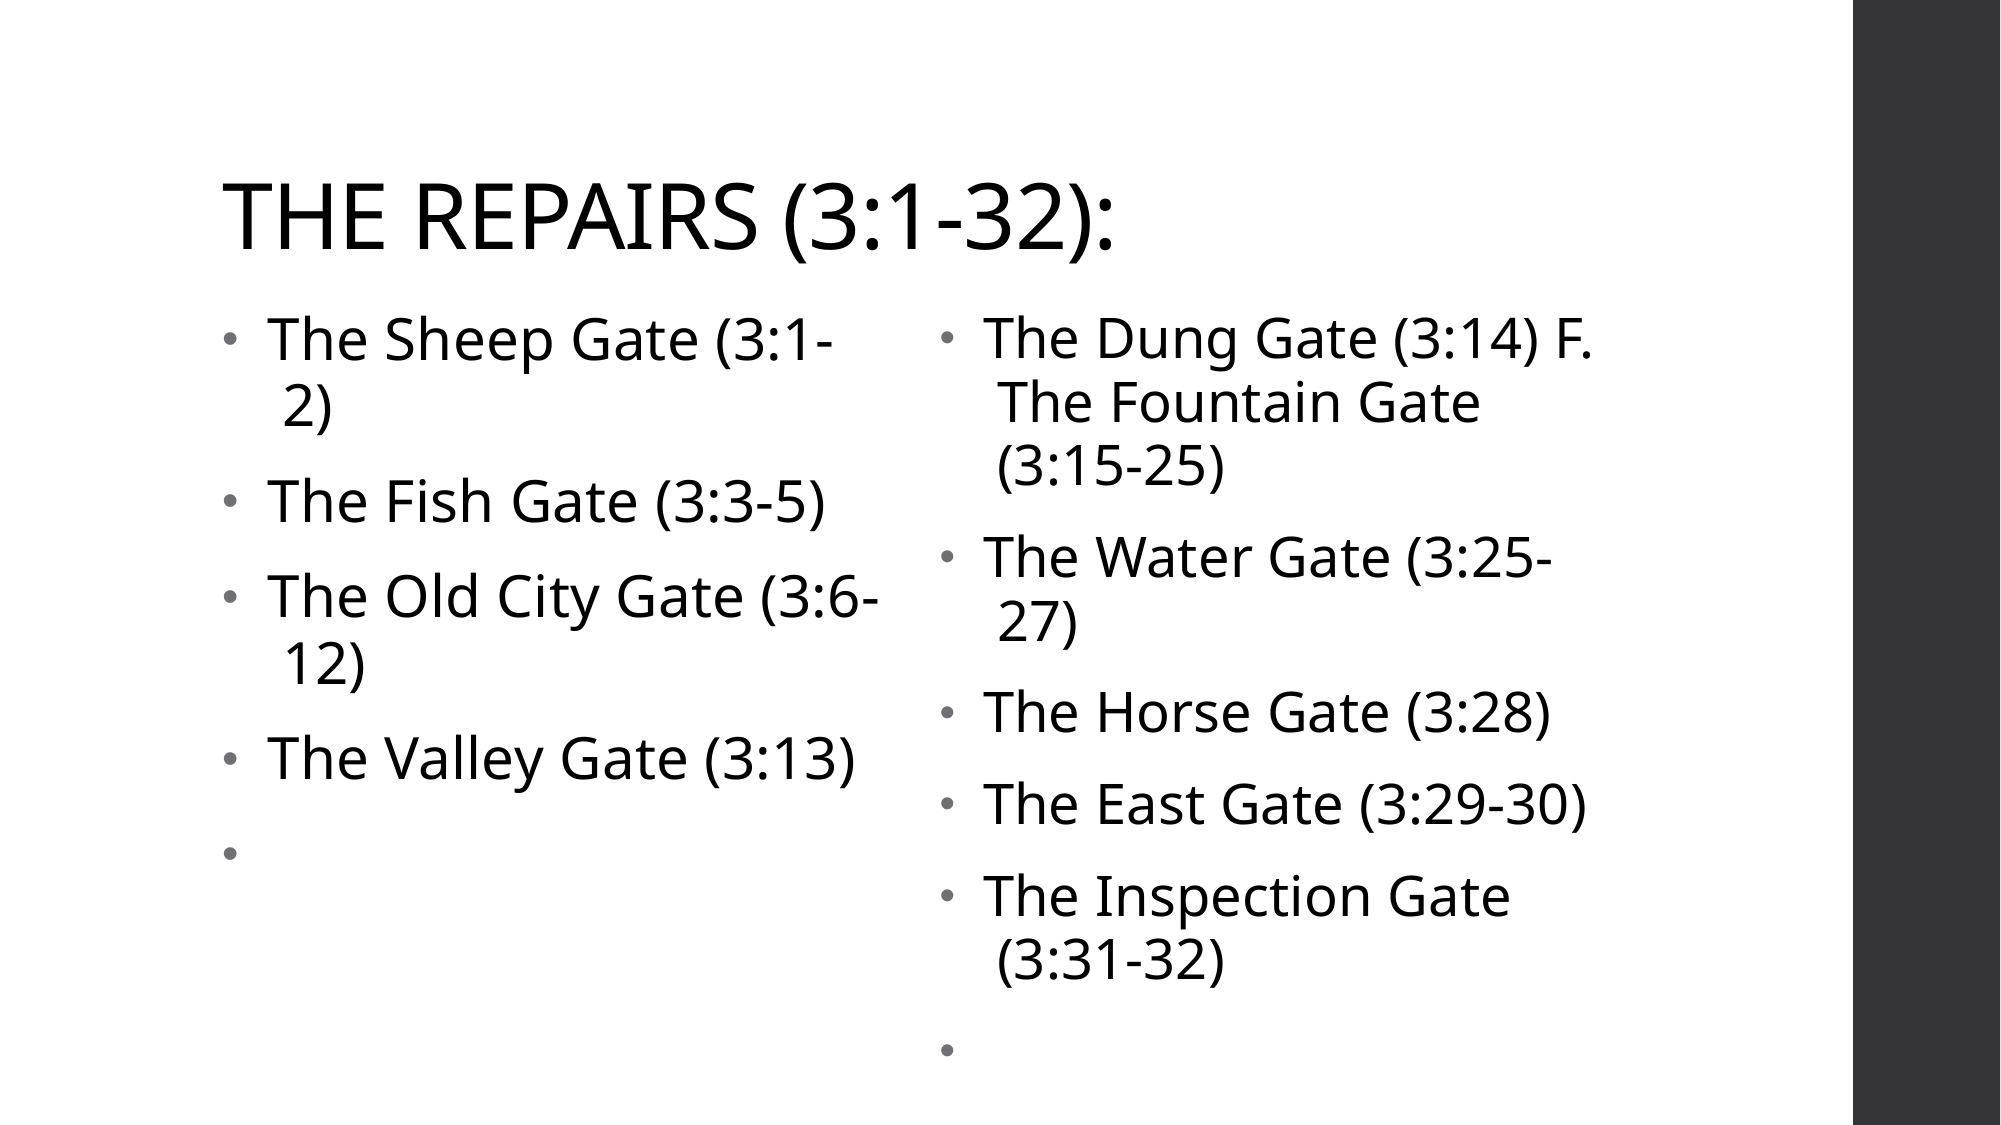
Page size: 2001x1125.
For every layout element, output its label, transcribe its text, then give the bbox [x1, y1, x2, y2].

list The Sheep Gate (3:1-2) The Fish Gate (3:3-5) The Old City Gate (3:6-12) The Valley Gate (3:13) [207, 299, 900, 1014]
list The Dung Gate (3:14) F. The Fountain Gate (3:15-25) The Water Gate (3:25-27) The Horse Gate (3:28) The East Gate (3:29-30) The Inspection Gate (3:31-32) [924, 299, 1617, 1014]
title THE REPAIRS (3:1-32): [206, 60, 1797, 278]
